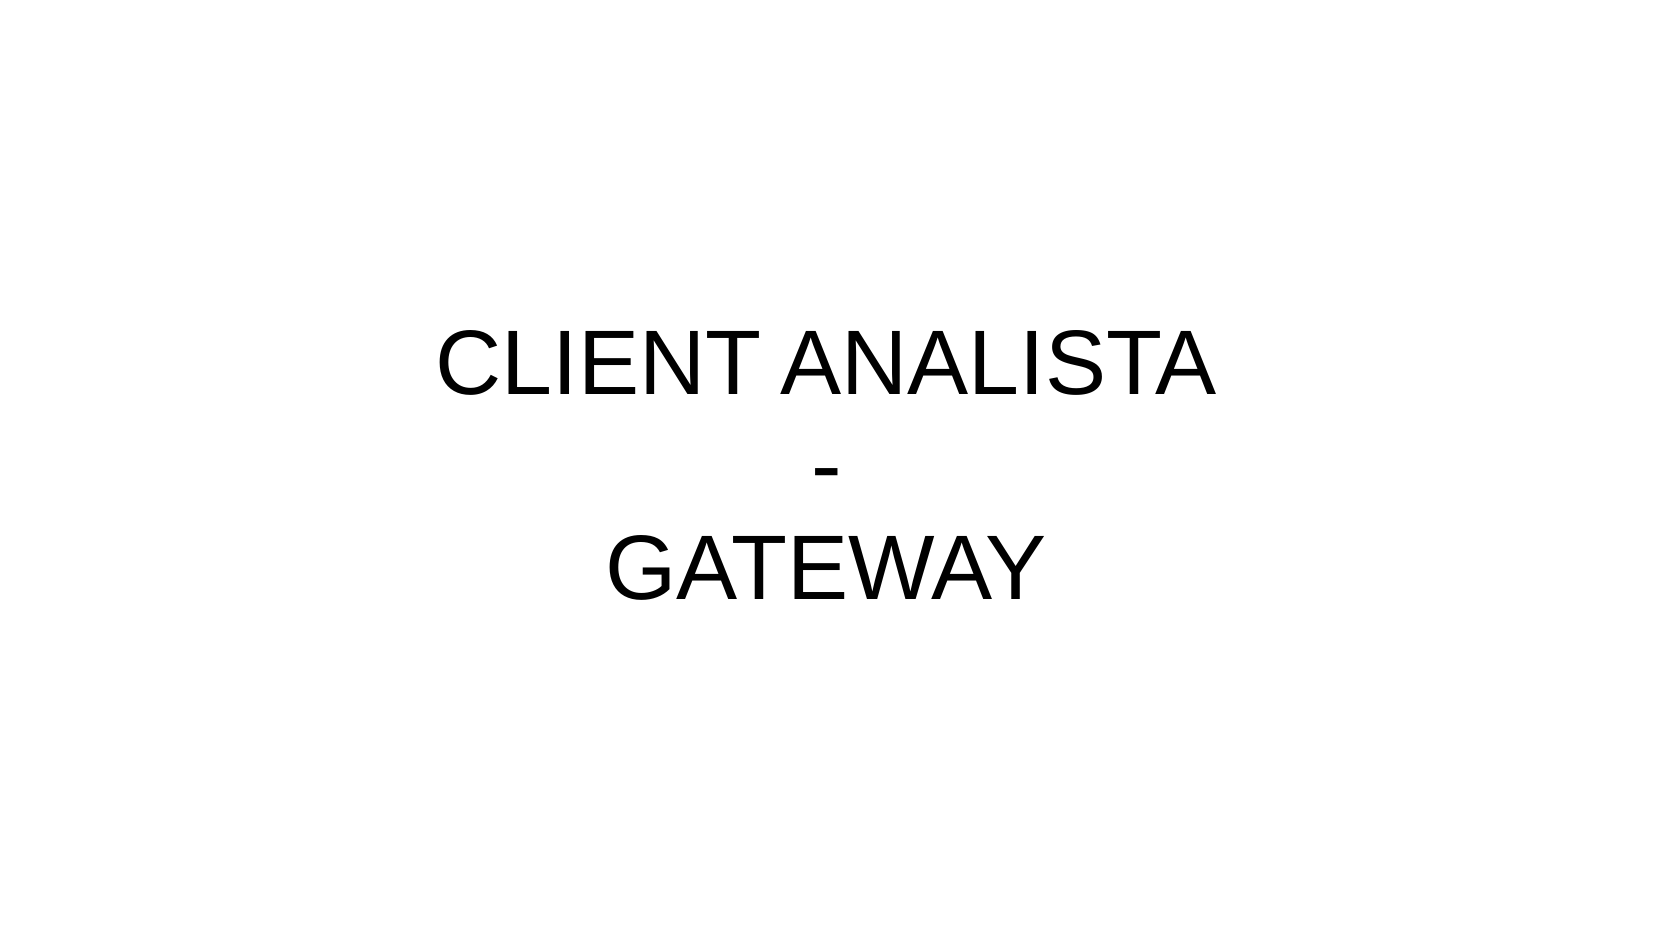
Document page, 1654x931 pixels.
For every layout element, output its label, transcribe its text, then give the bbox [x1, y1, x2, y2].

title CLIENT ANALISTA - GATEWAY [82, 311, 1571, 619]
